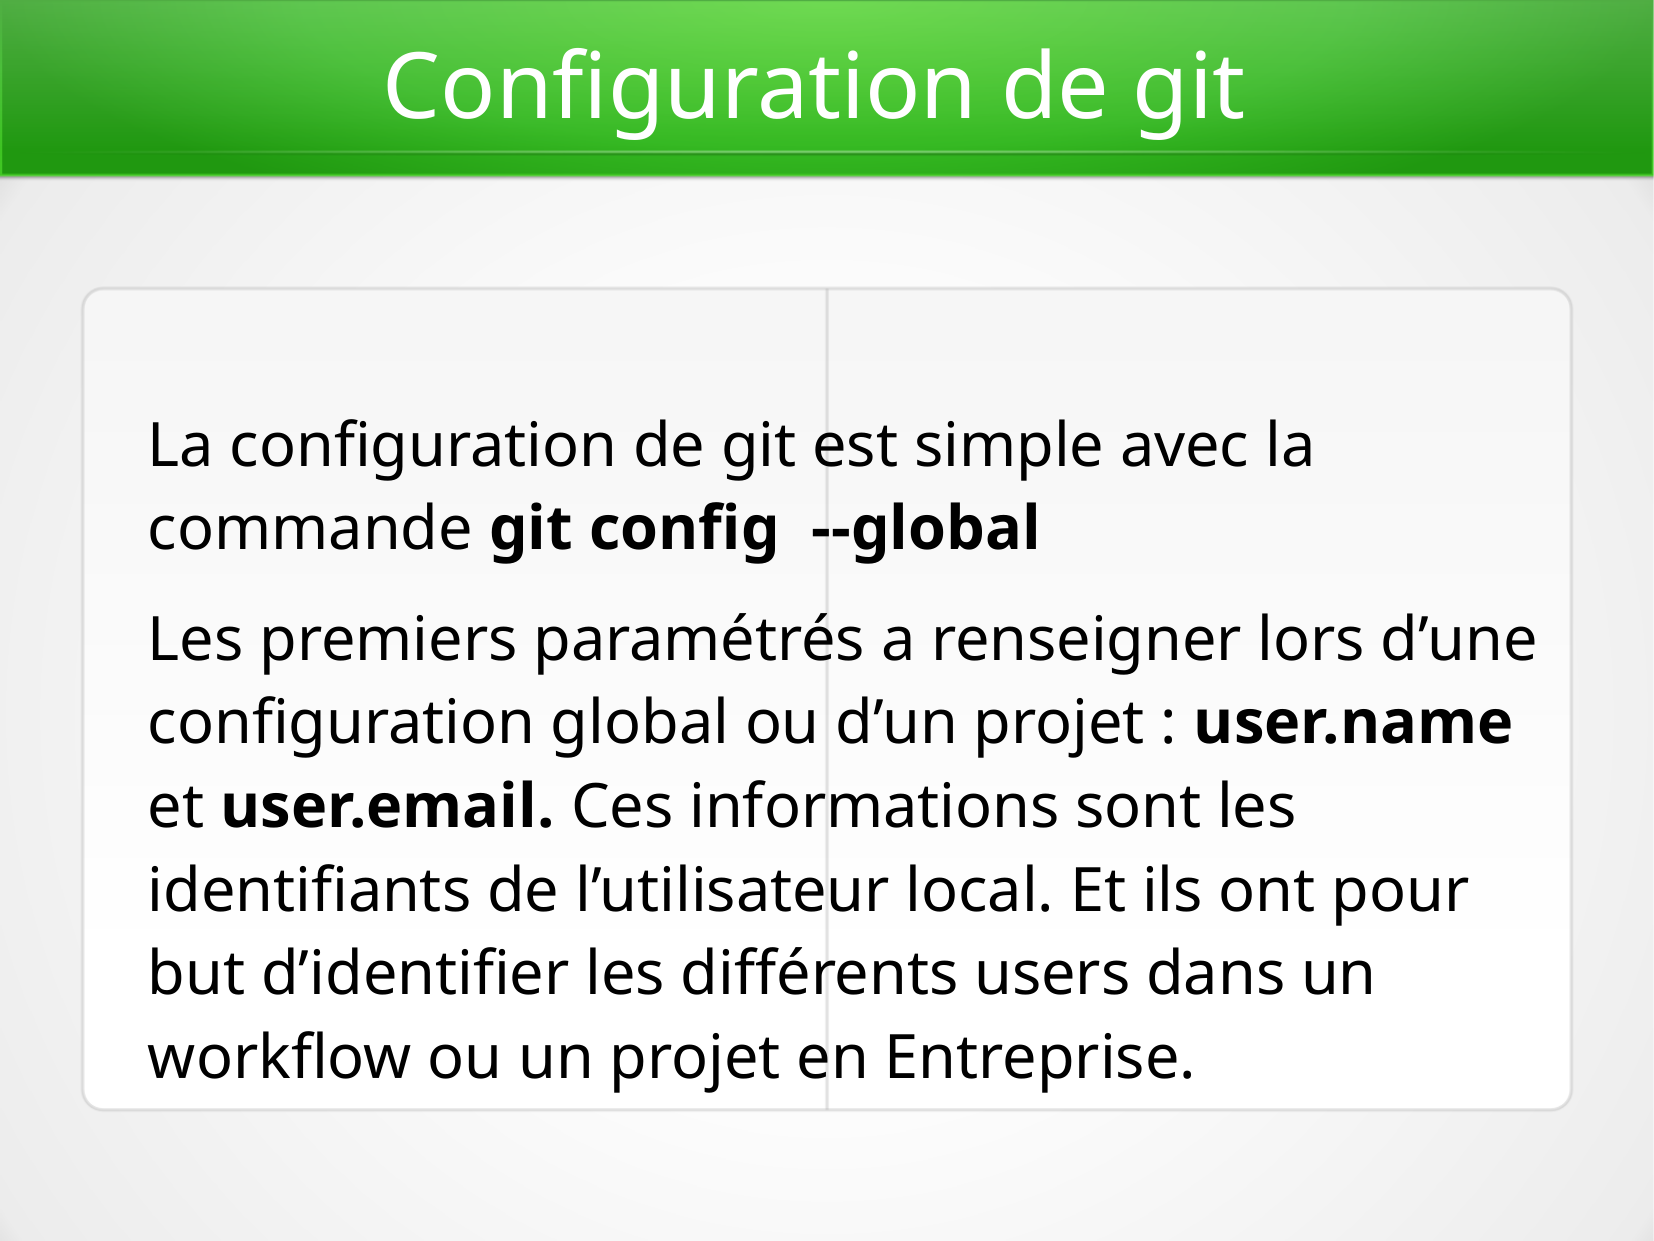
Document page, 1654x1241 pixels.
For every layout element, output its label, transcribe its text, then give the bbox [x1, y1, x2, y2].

list La configuration de git est simple avec la commande git config --global Les premiers paramétrés a renseigner lors d’une configuration global ou d’un projet : user.name et user.email. Ces informations sont les identifiants de l’utilisateur local. Et ils ont pour but d’identifier les différents users dans un workflow ou un projet en Entreprise. [82, 290, 1560, 1111]
title Configuration de git [82, 0, 1571, 237]
picture [0, 0, 1654, 1241]
